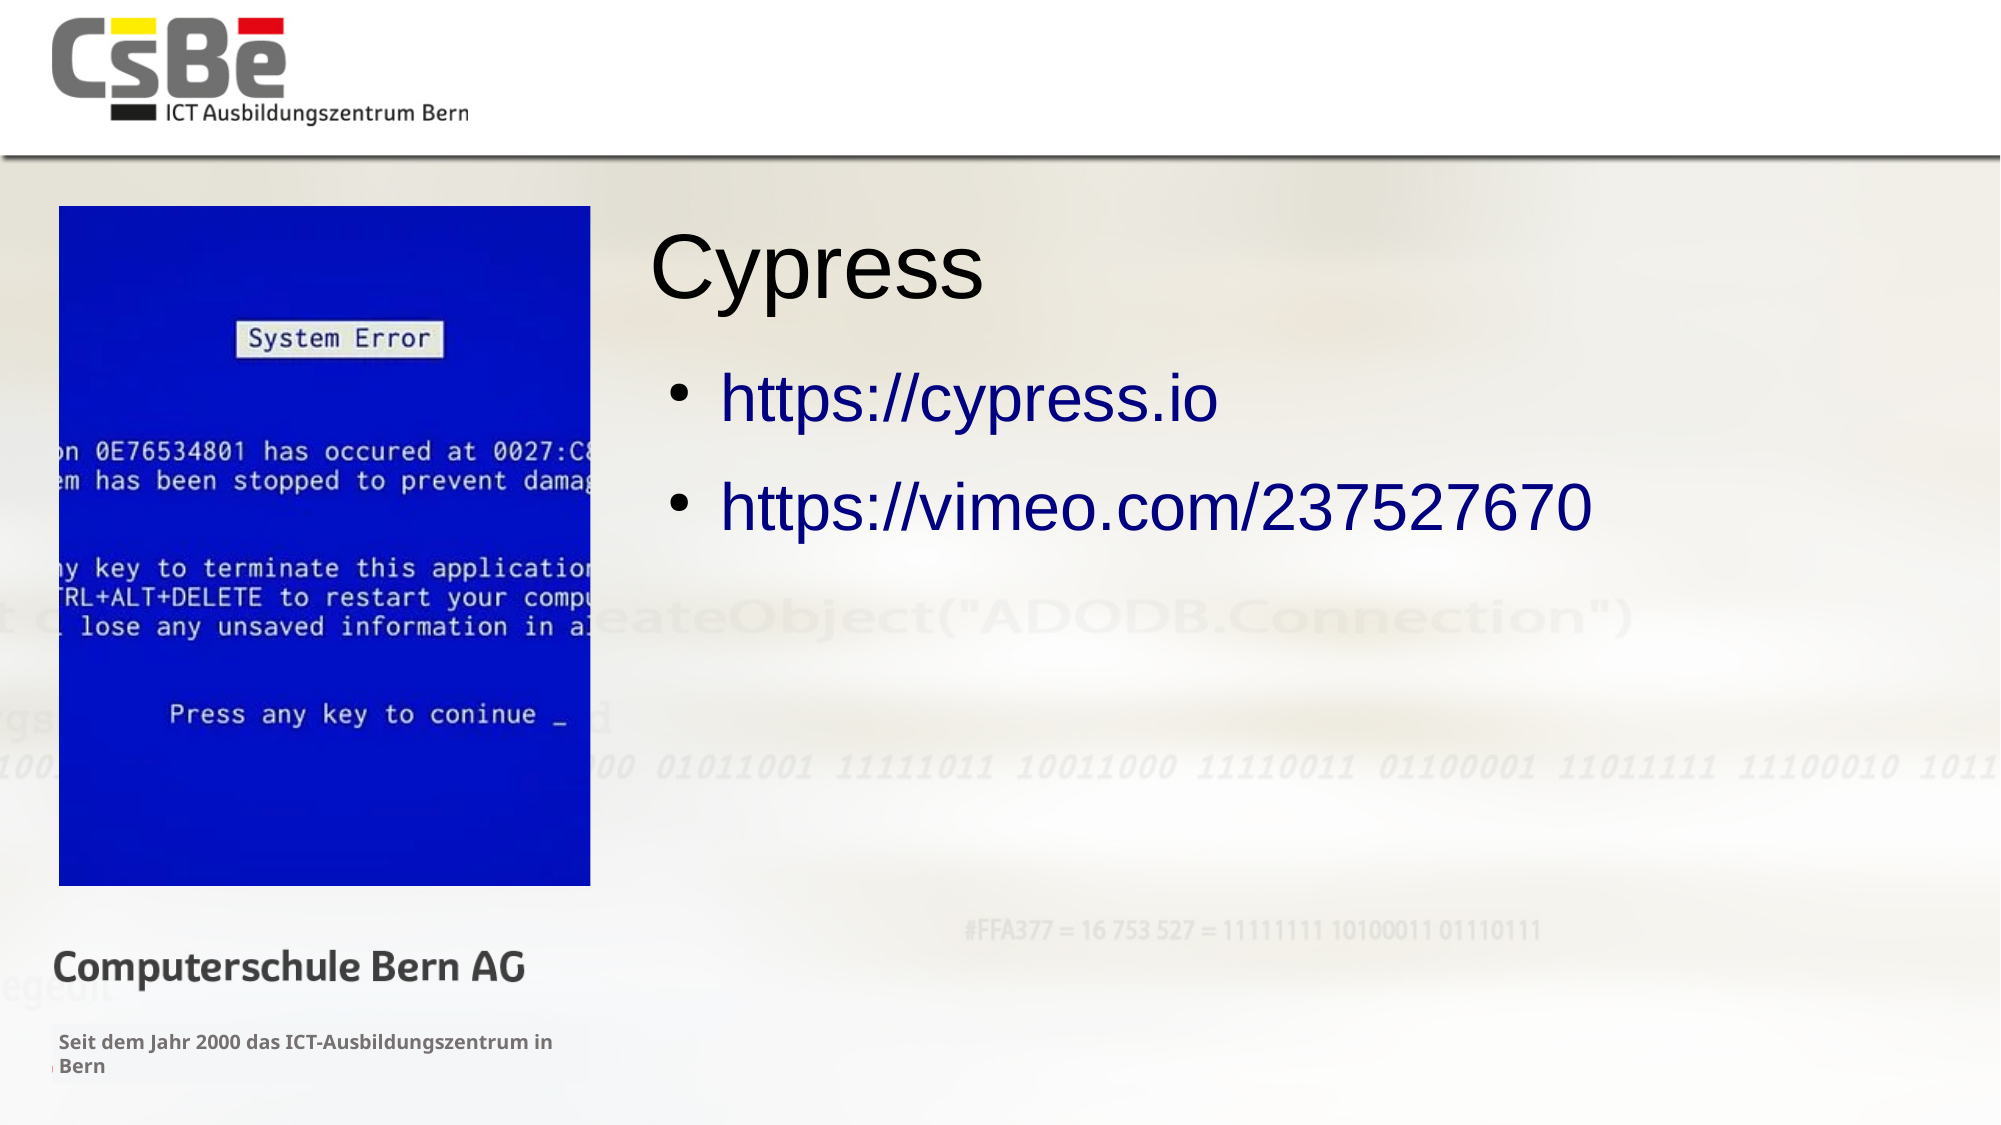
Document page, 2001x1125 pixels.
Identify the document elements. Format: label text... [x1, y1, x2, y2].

list Cypress [649, 206, 1920, 355]
picture [0, 0, 2001, 1125]
list https://cypress.io https://vimeo.com/237527670 [649, 355, 1920, 1004]
